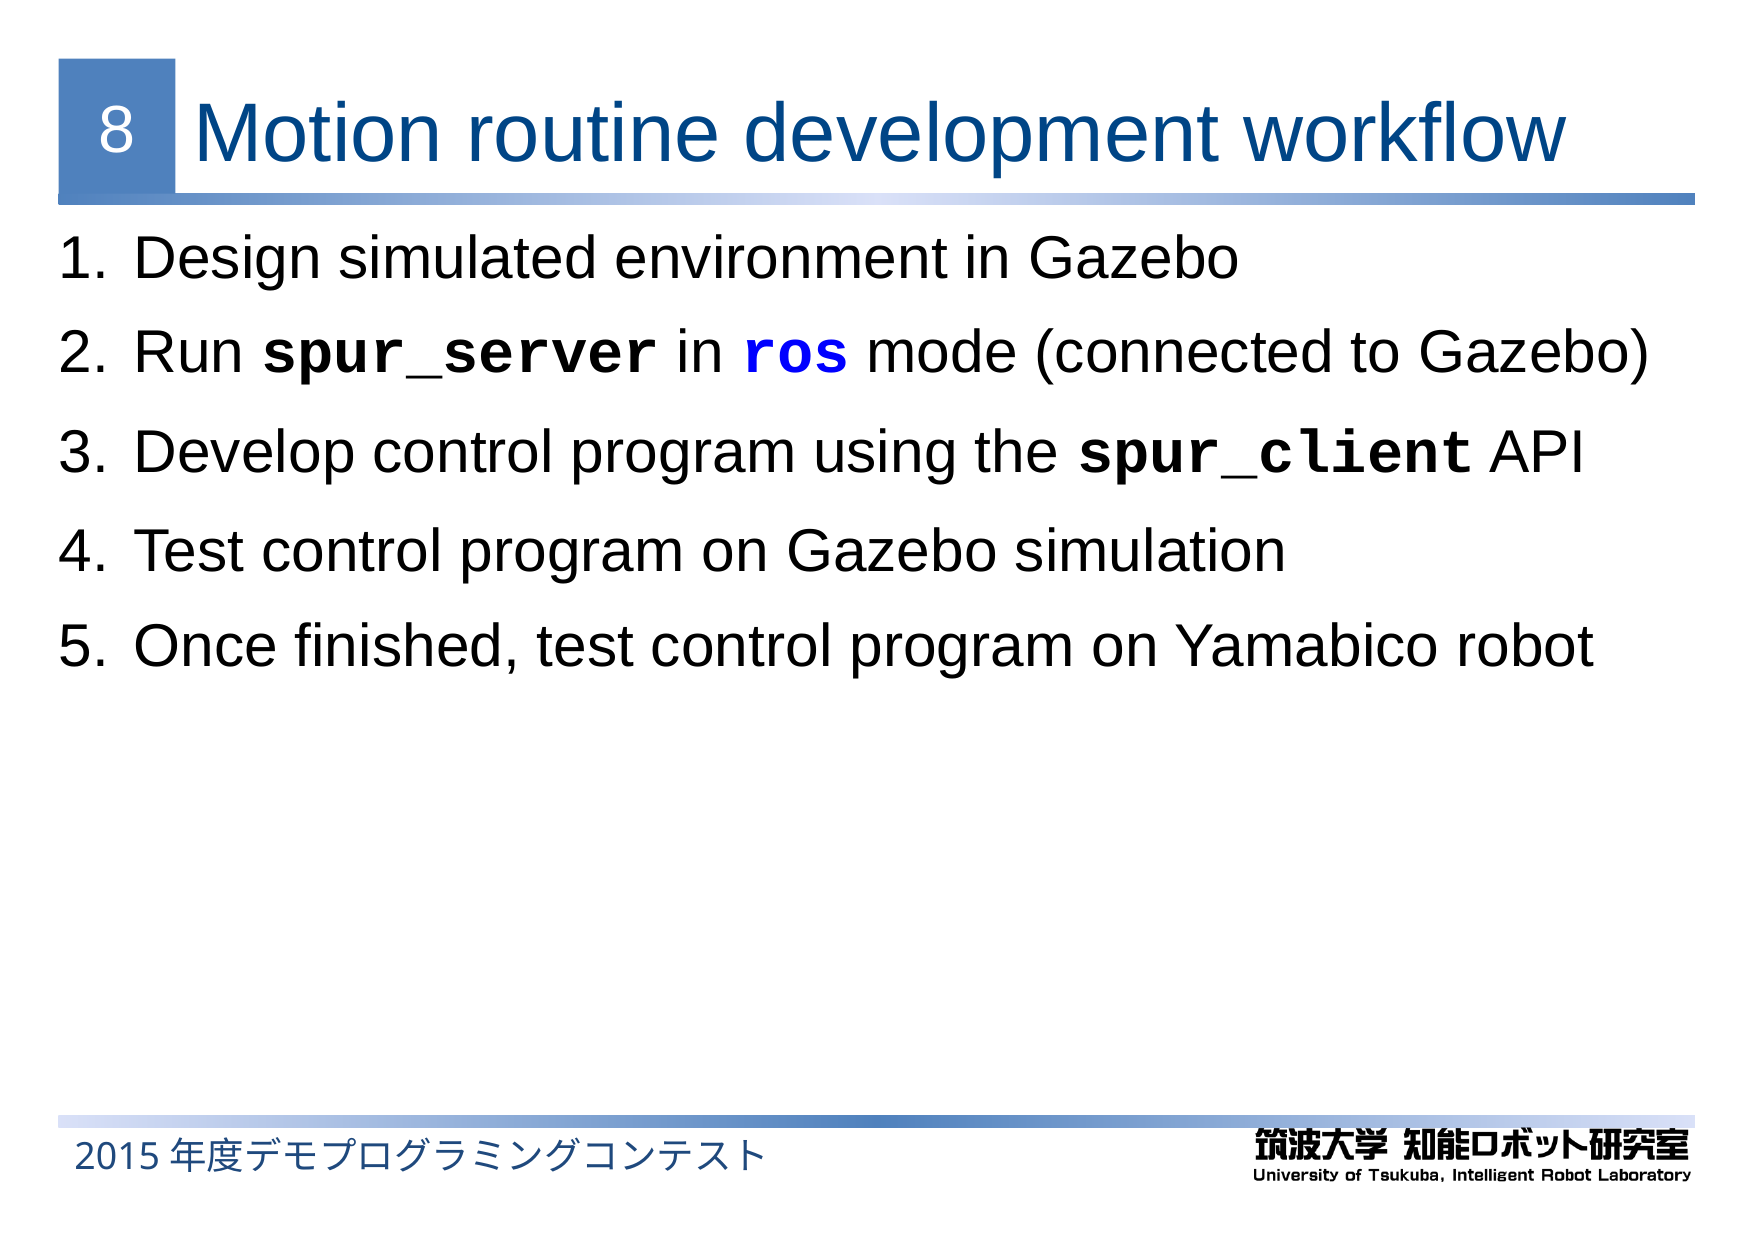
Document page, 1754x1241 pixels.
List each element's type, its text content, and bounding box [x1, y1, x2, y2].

picture [1252, 1127, 1691, 1182]
list Design simulated environment in Gazebo Run spur_server in ros mode (connected to Gazebo) Develop control program using the spur_client API Test control program on Gazebo simulation Once finished, test control program on Yamabico robot [58, 223, 1696, 1116]
title Motion routine development workflow [193, 61, 1651, 205]
